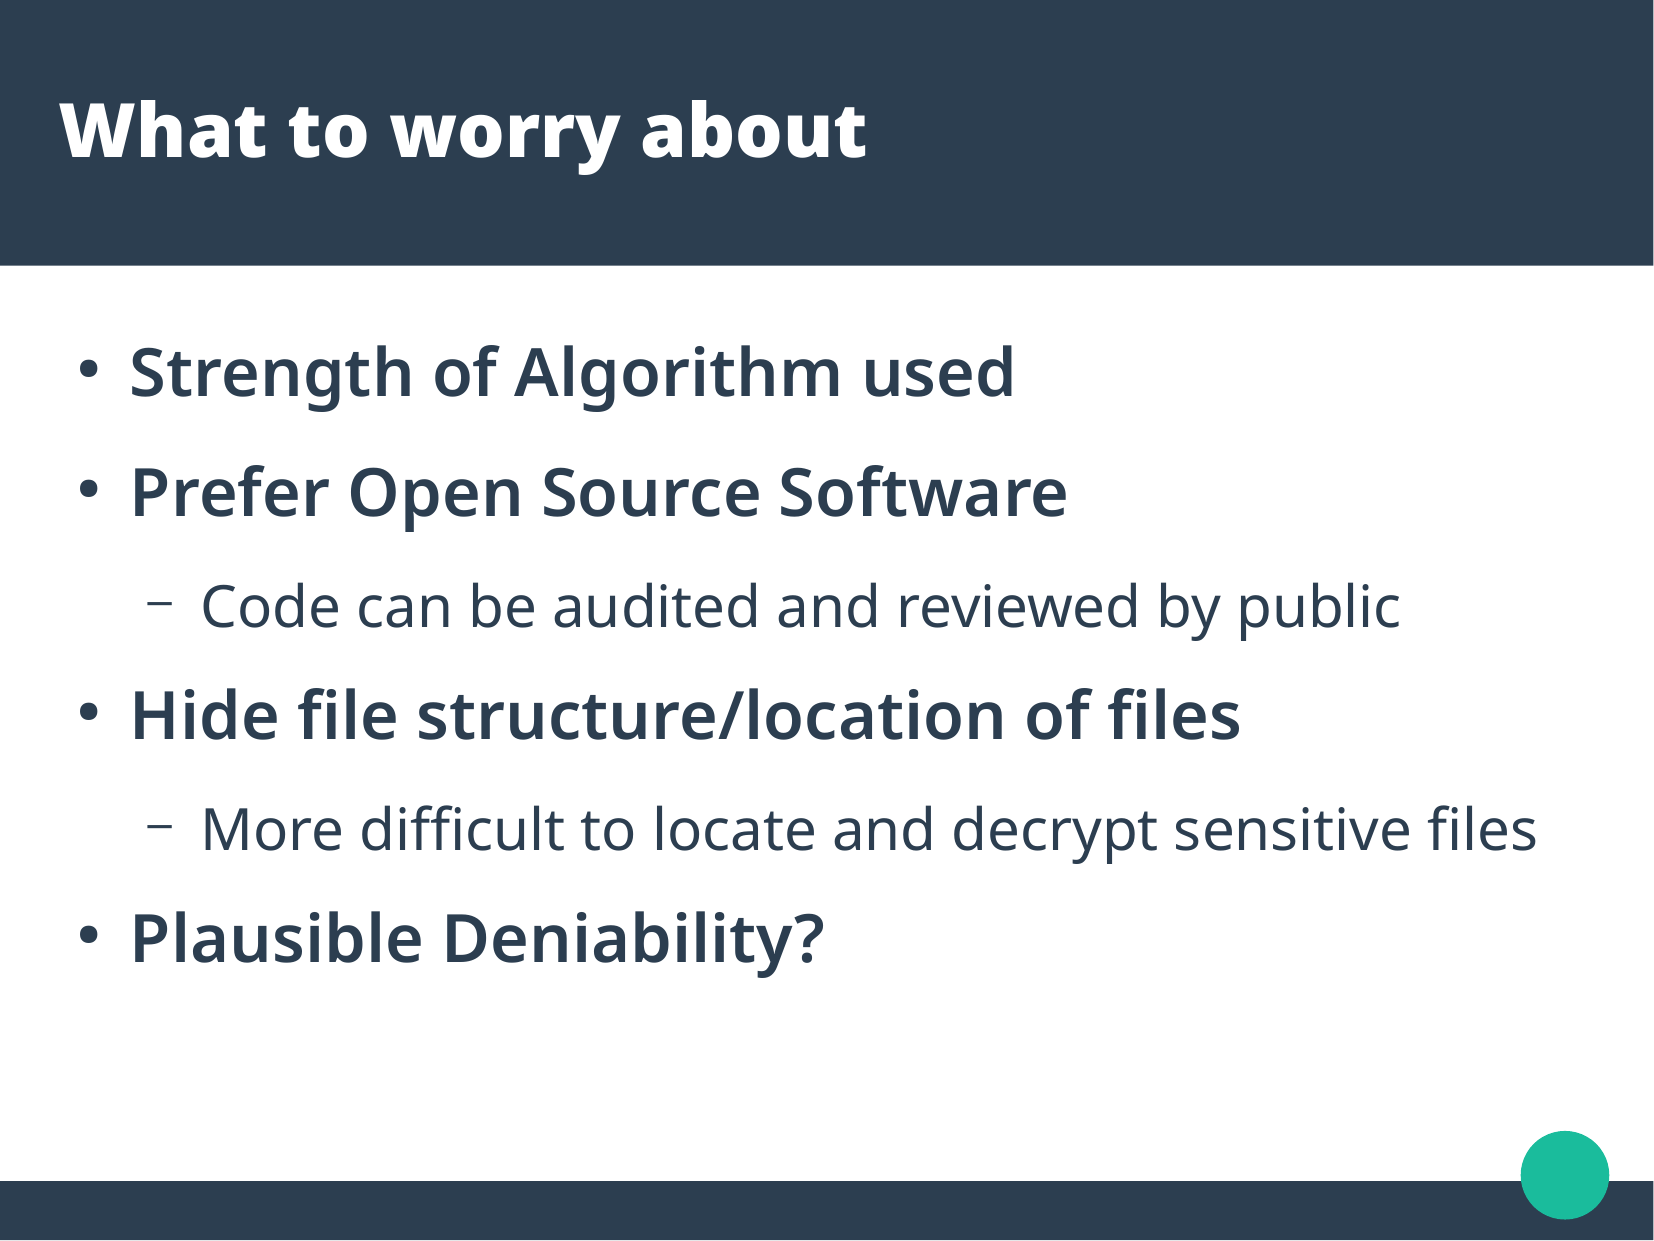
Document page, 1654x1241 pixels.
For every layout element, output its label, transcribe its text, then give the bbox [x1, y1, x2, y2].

list Strength of Algorithm used Prefer Open Source Software Code can be audited and reviewed by public Hide file structure/location of files More difficult to locate and decrypt sensitive files Plausible Deniability? [59, 324, 1595, 1152]
title What to worry about [59, 49, 1595, 207]
